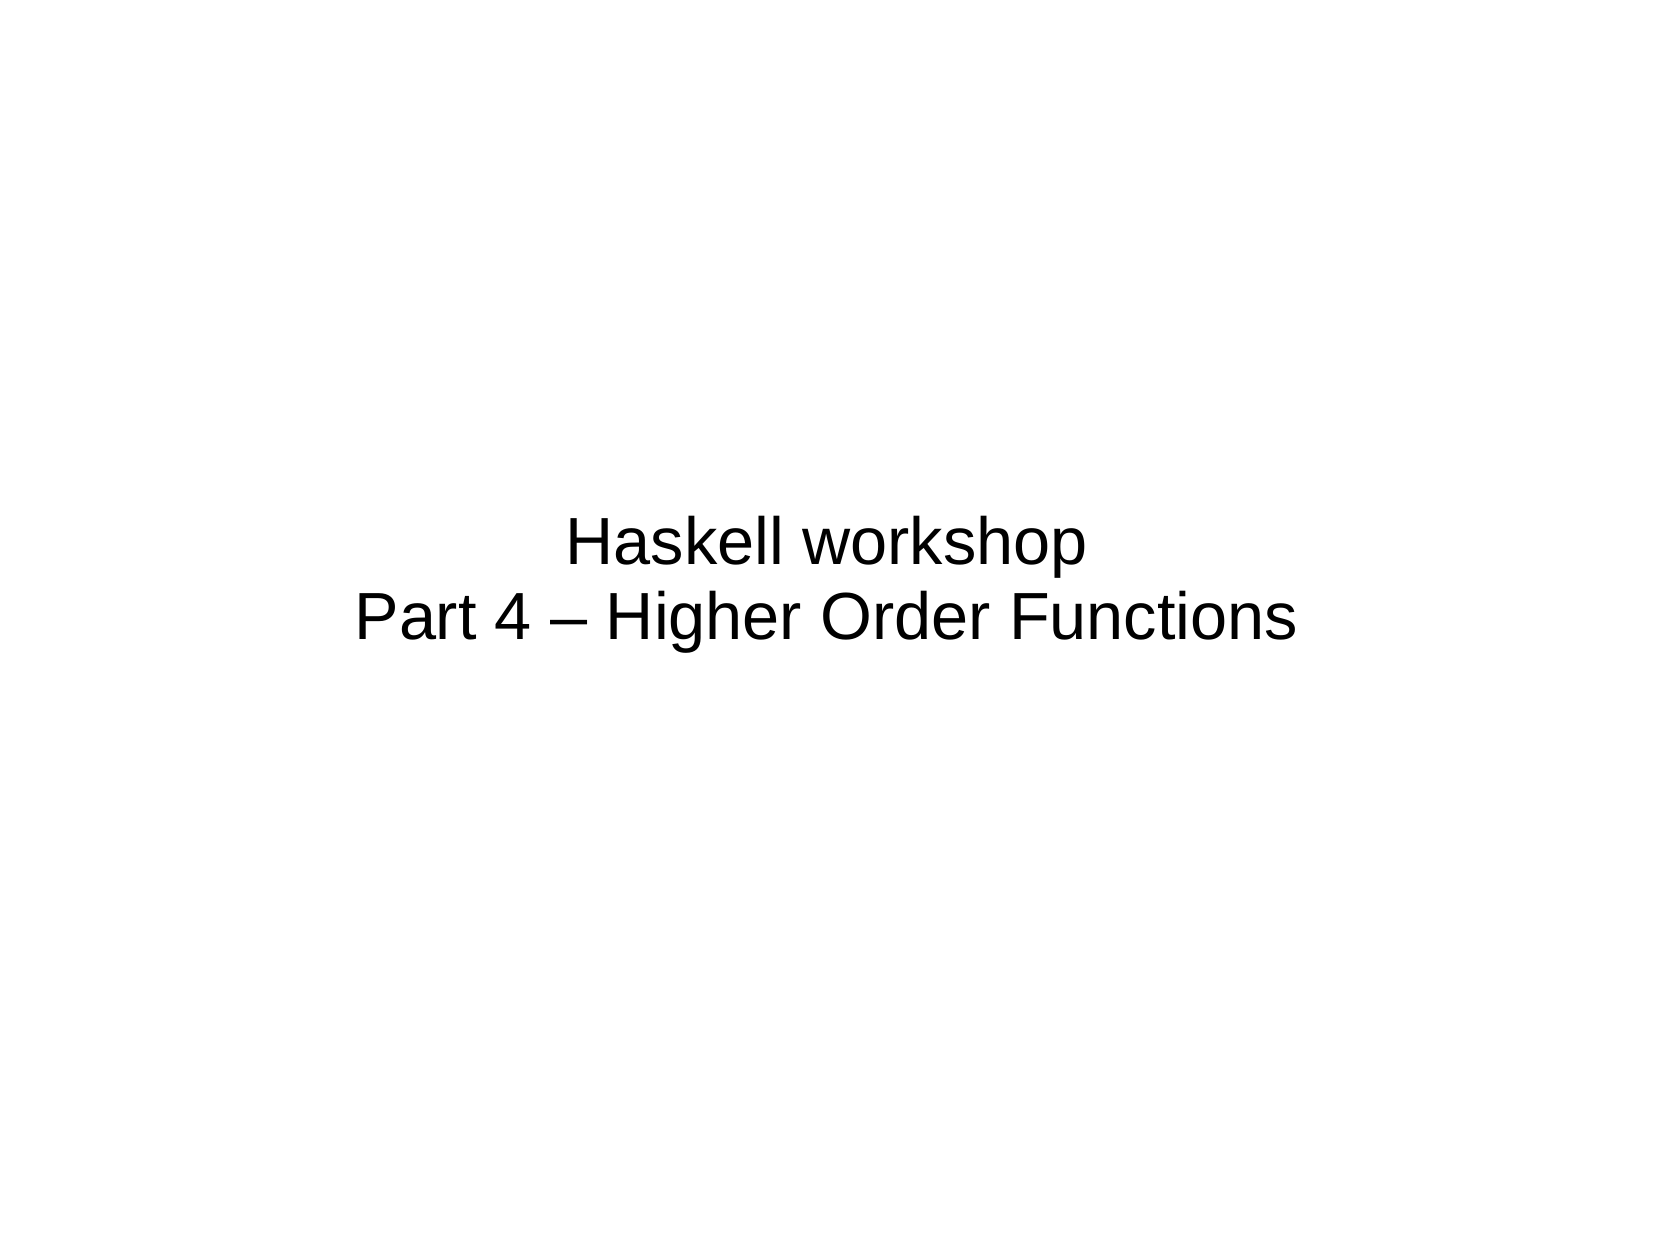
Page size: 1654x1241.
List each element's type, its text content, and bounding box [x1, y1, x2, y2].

subtitle Haskell workshop Part 4 – Higher Order Functions [82, 56, 1571, 1102]
